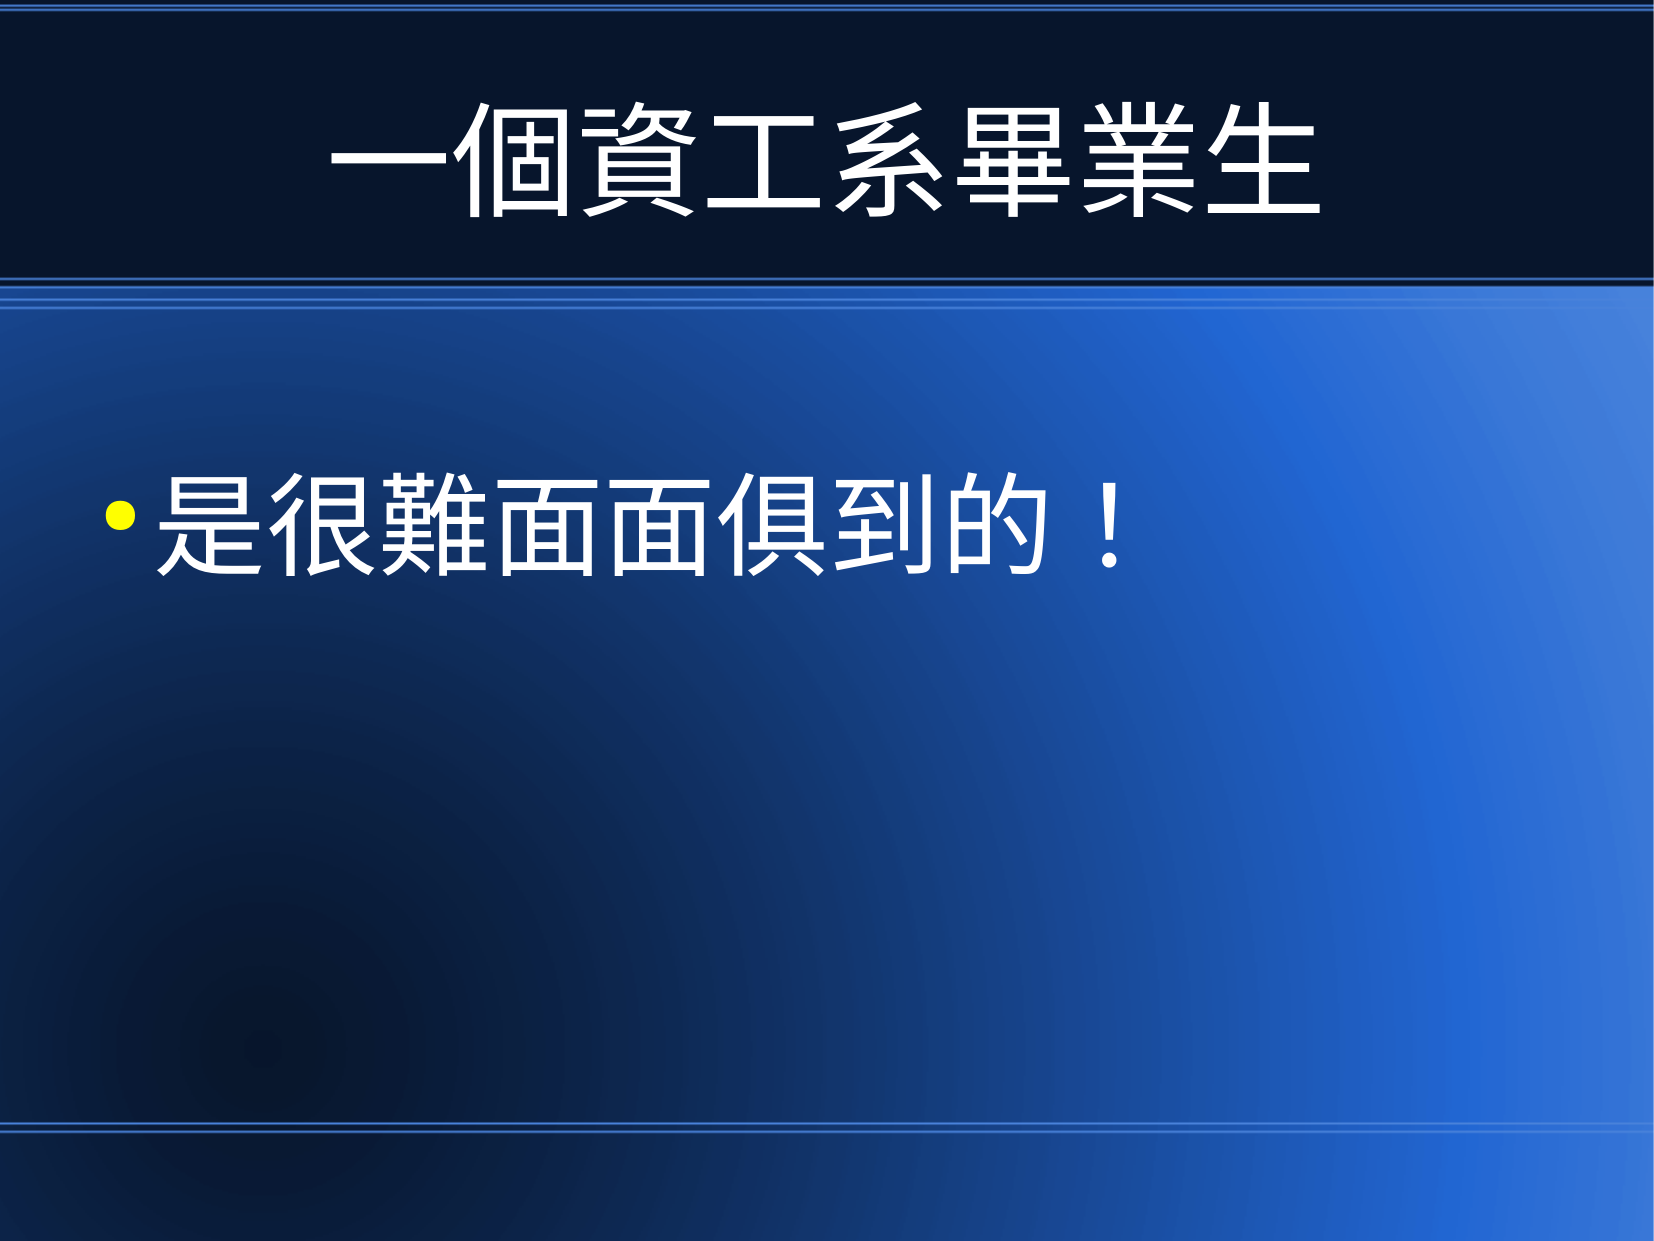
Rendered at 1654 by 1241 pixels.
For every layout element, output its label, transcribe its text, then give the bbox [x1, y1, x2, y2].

title 一個資工系畢業生 [82, 49, 1571, 257]
list 是很難面面俱到的！ [82, 355, 1571, 1241]
picture [0, 0, 1654, 1241]
